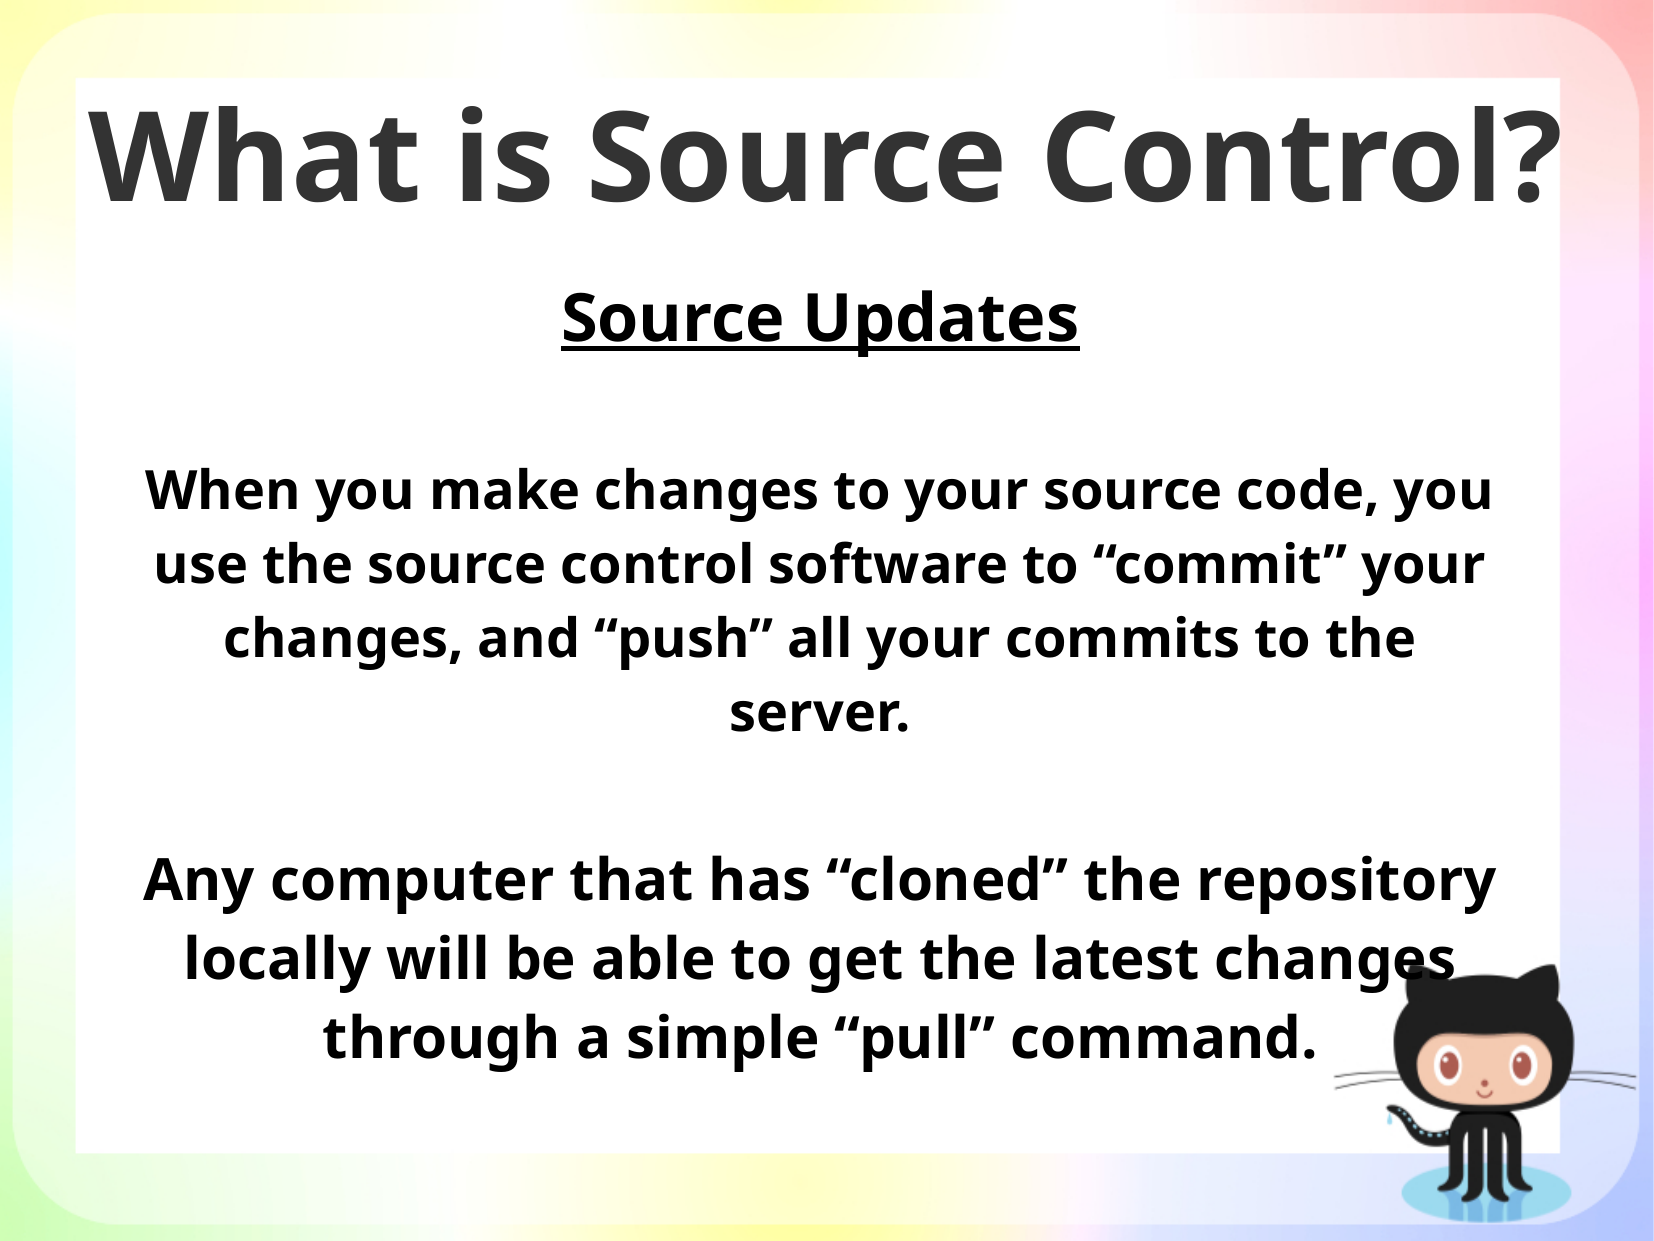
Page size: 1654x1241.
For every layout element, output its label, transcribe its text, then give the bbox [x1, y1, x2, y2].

picture [0, 0, 1654, 1241]
title What is Source Control? [82, 49, 1571, 257]
text_box Source Updates When you make changes to your source code, you use the source control software to “commit” your changes, and “push” all your commits to the server. Any computer that has “cloned” the repository locally will be able to get the latest changes through a simple “pull” command. [135, 270, 1506, 1072]
